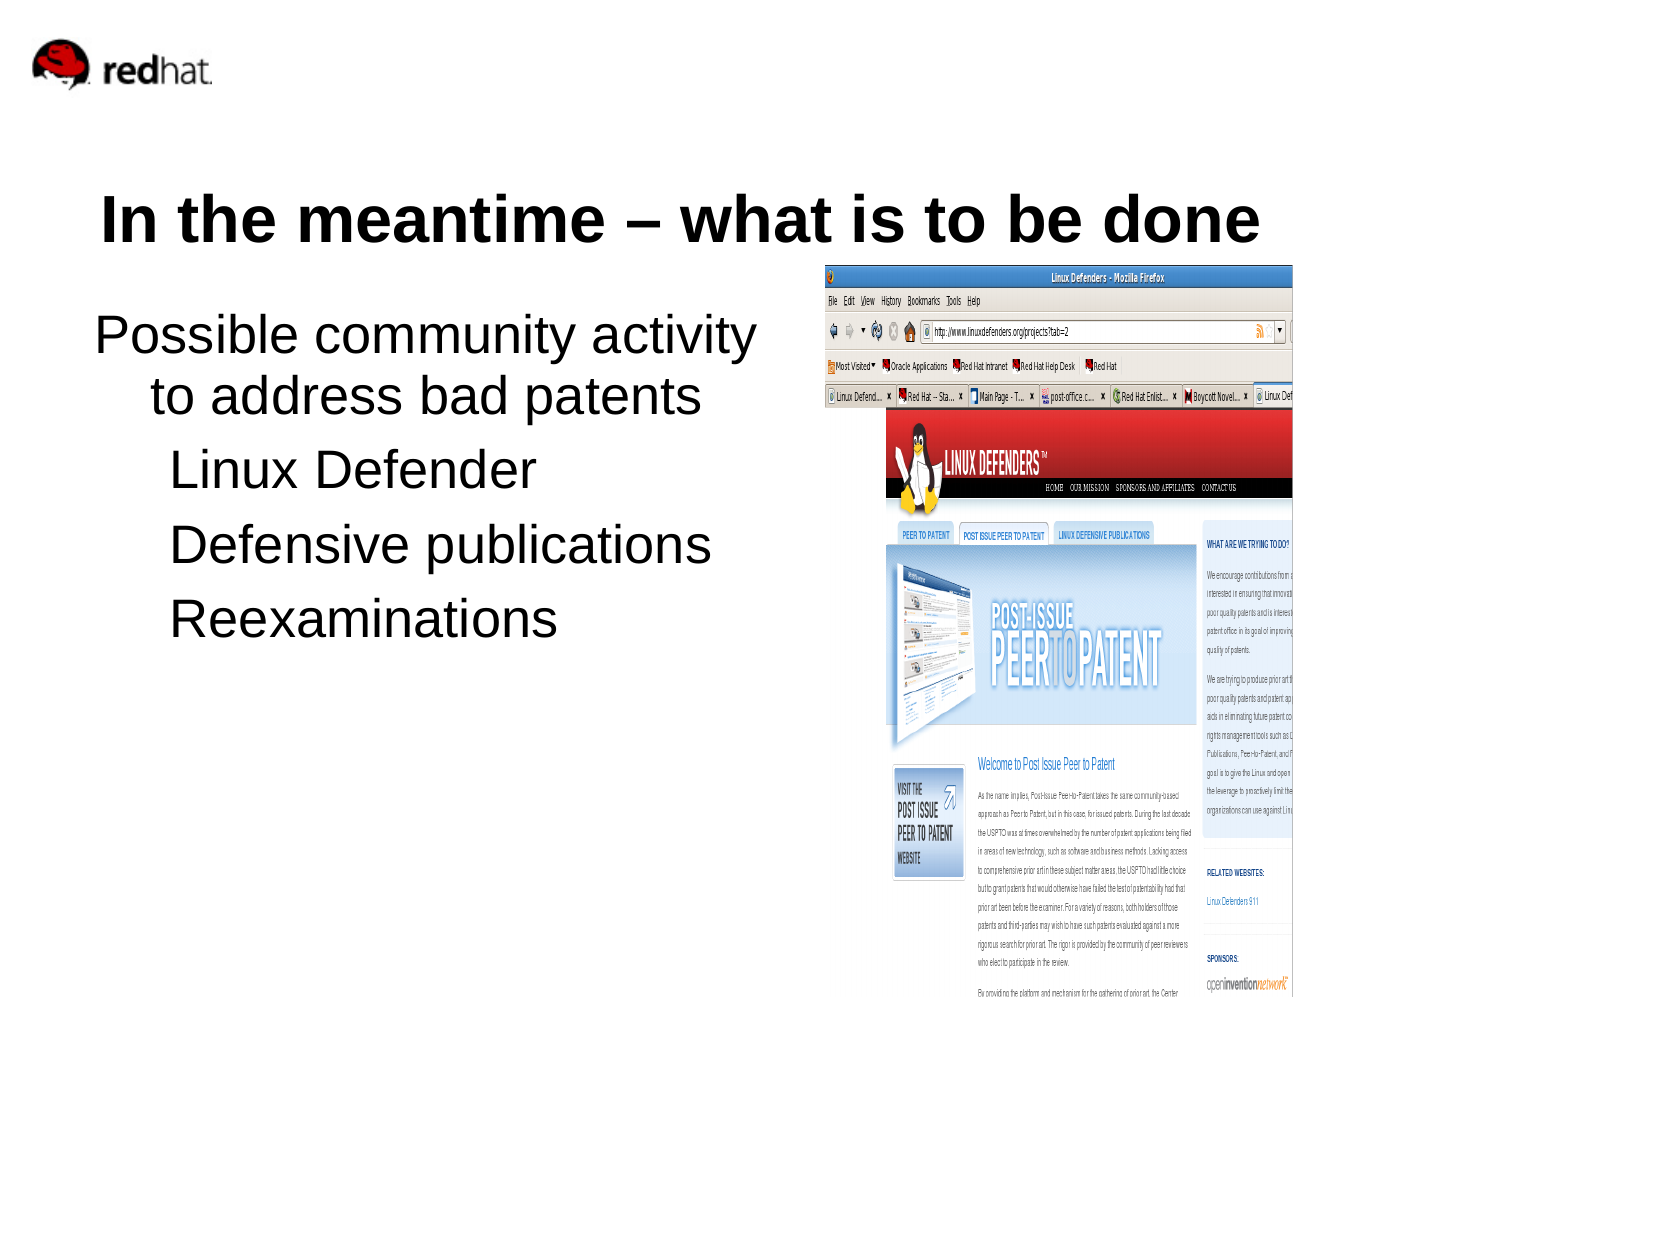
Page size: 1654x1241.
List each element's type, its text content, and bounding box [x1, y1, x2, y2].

list Possible community activity to address bad patents Linux Defender Defensive publications Reexaminations [94, 304, 781, 1174]
title In the meantime – what is to be done [100, 164, 1506, 275]
picture [825, 265, 1654, 1241]
picture [31, 37, 212, 98]
